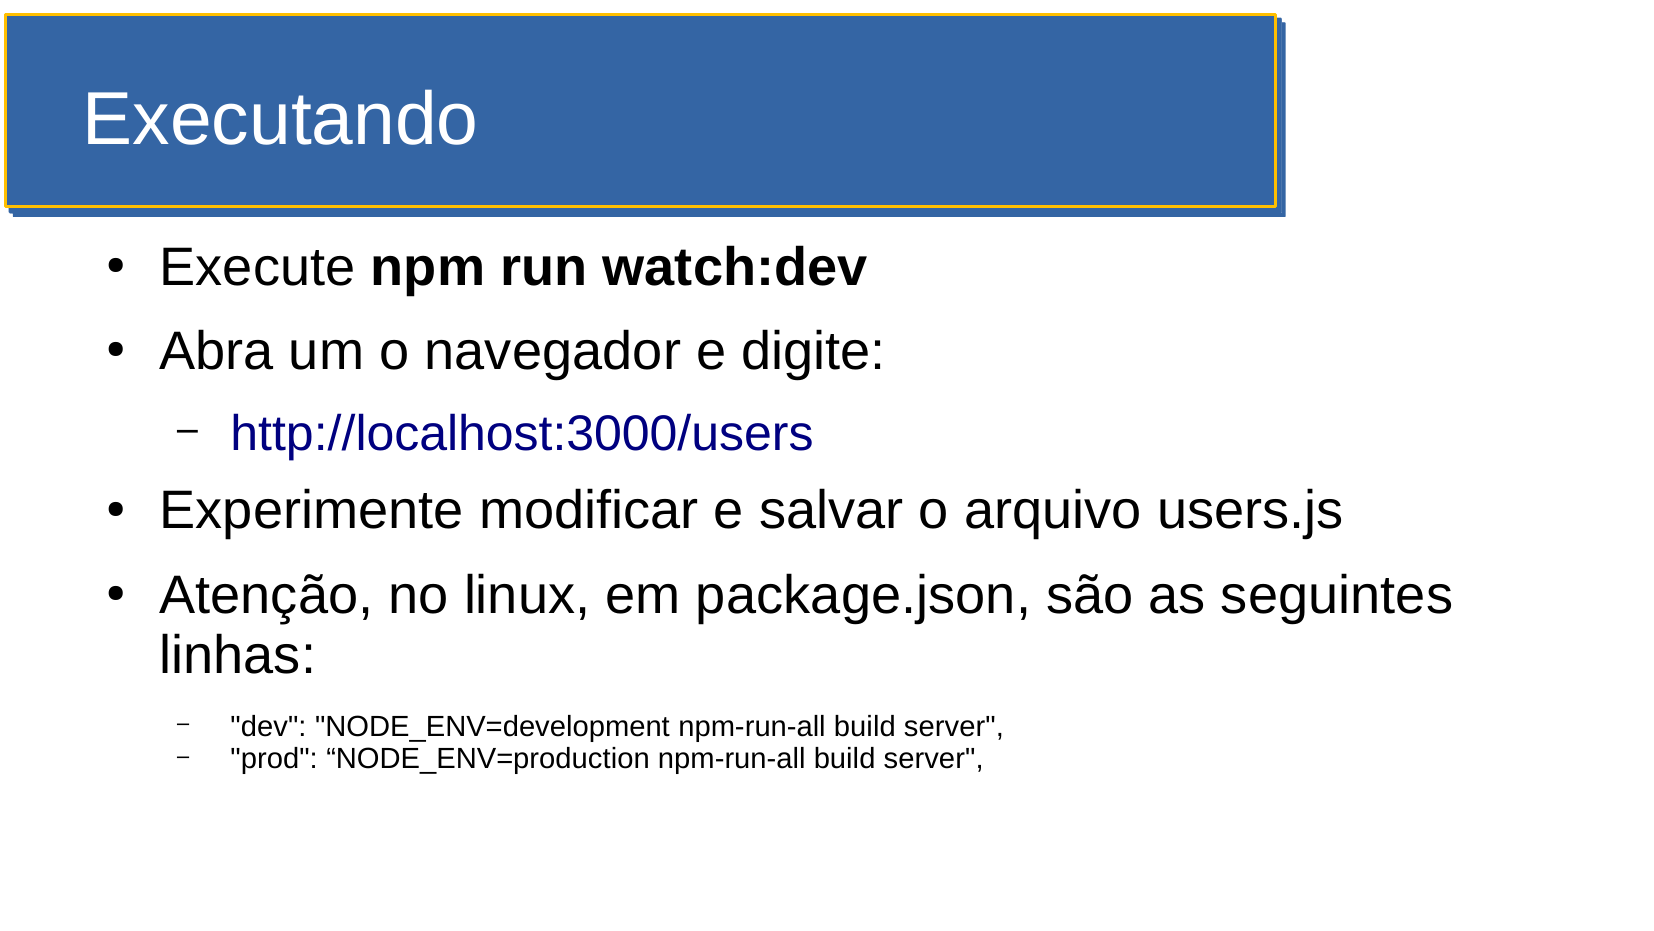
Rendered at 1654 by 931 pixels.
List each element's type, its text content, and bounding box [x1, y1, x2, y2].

list Execute npm run watch:dev Abra um o navegador e digite: http://localhost:3000/users Experimente modificar e salvar o arquivo users.js Atenção, no linux, em package.json, são as seguintes linhas: "dev": "NODE_ENV=development npm-run-all build server", "prod": “NODE_ENV=production npm-run-all build server", [88, 236, 1565, 798]
title Executando [82, 44, 1235, 192]
